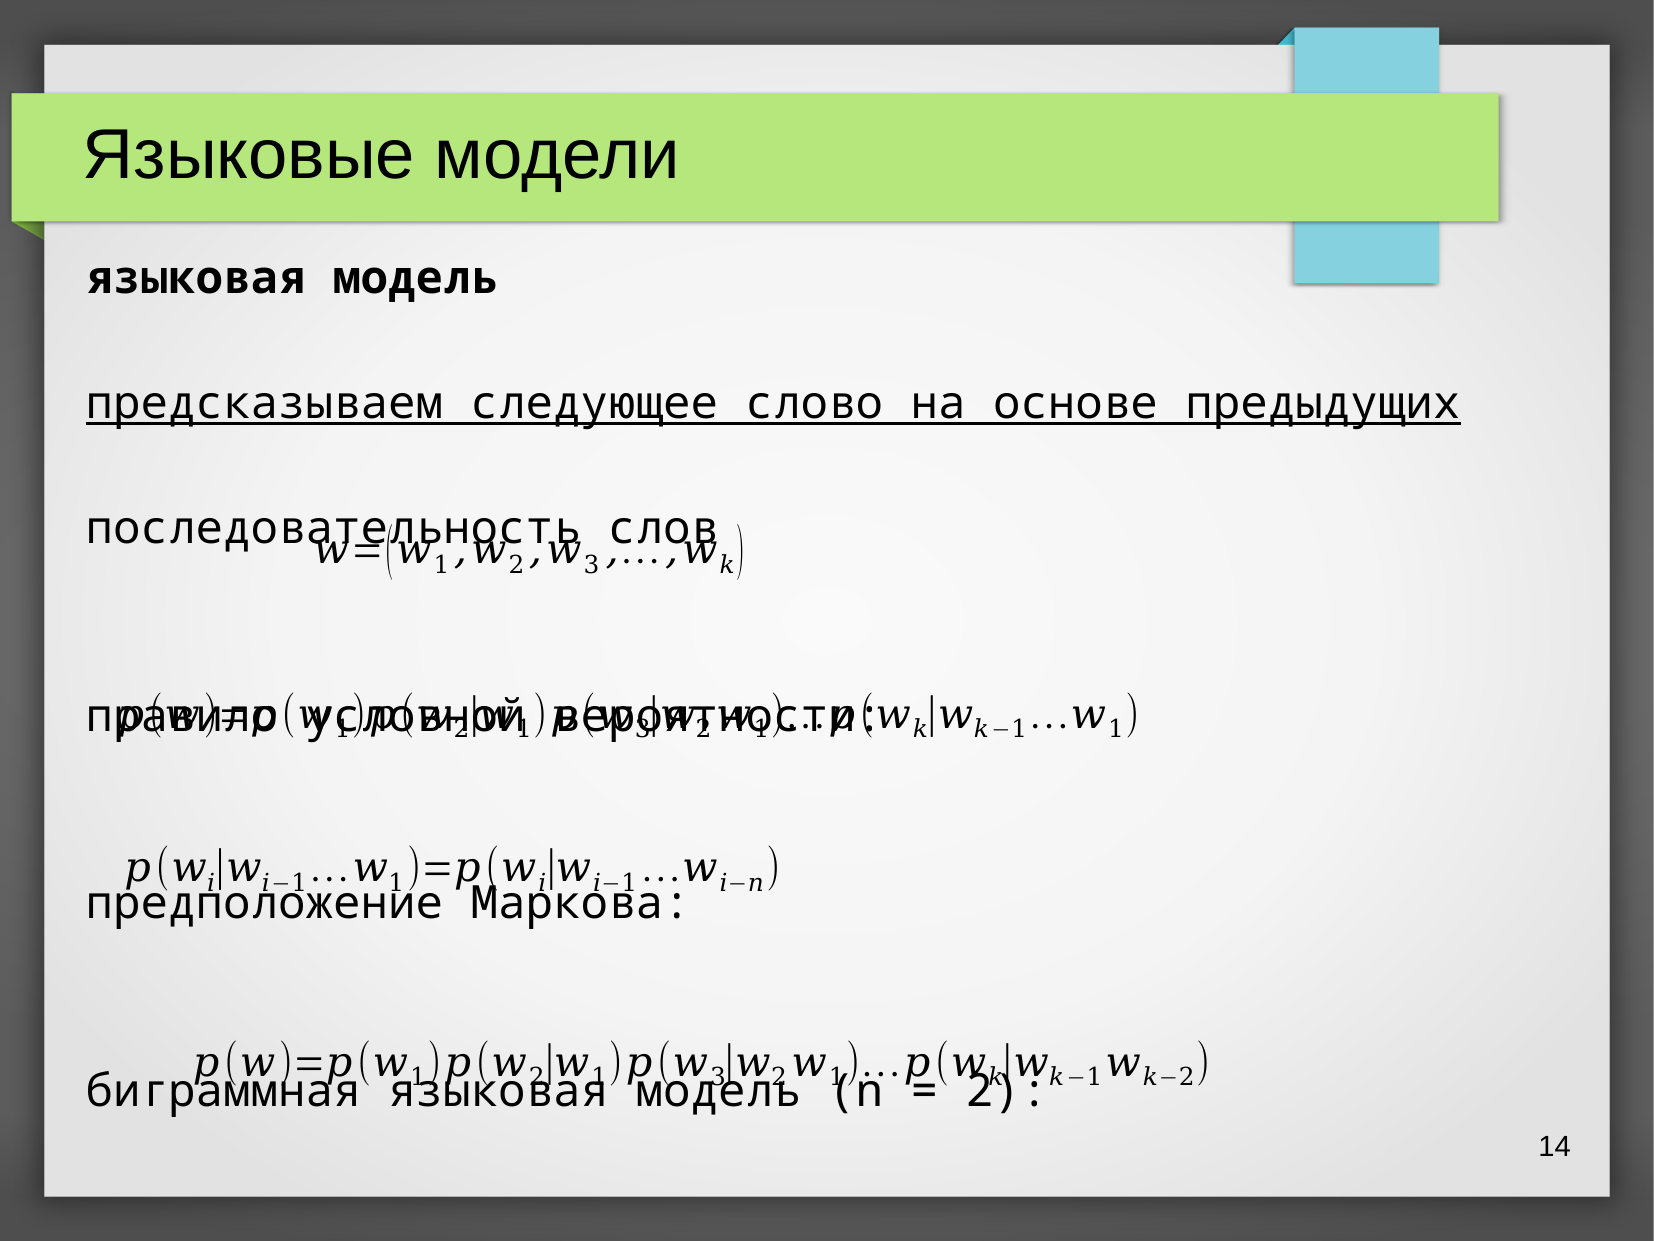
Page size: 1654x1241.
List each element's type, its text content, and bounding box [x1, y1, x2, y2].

chart [111, 689, 1146, 745]
title Языковые модели [82, 114, 1406, 194]
picture [0, 0, 1654, 1241]
chart [186, 1037, 1217, 1093]
chart [307, 521, 752, 583]
text_box языковая модель предсказываем следующее слово на основе предыдущих последовательность слов правило условной вероятности: предположение Маркова: биграммная языковая модель (n = 2): [70, 236, 1595, 1038]
chart [118, 842, 787, 898]
